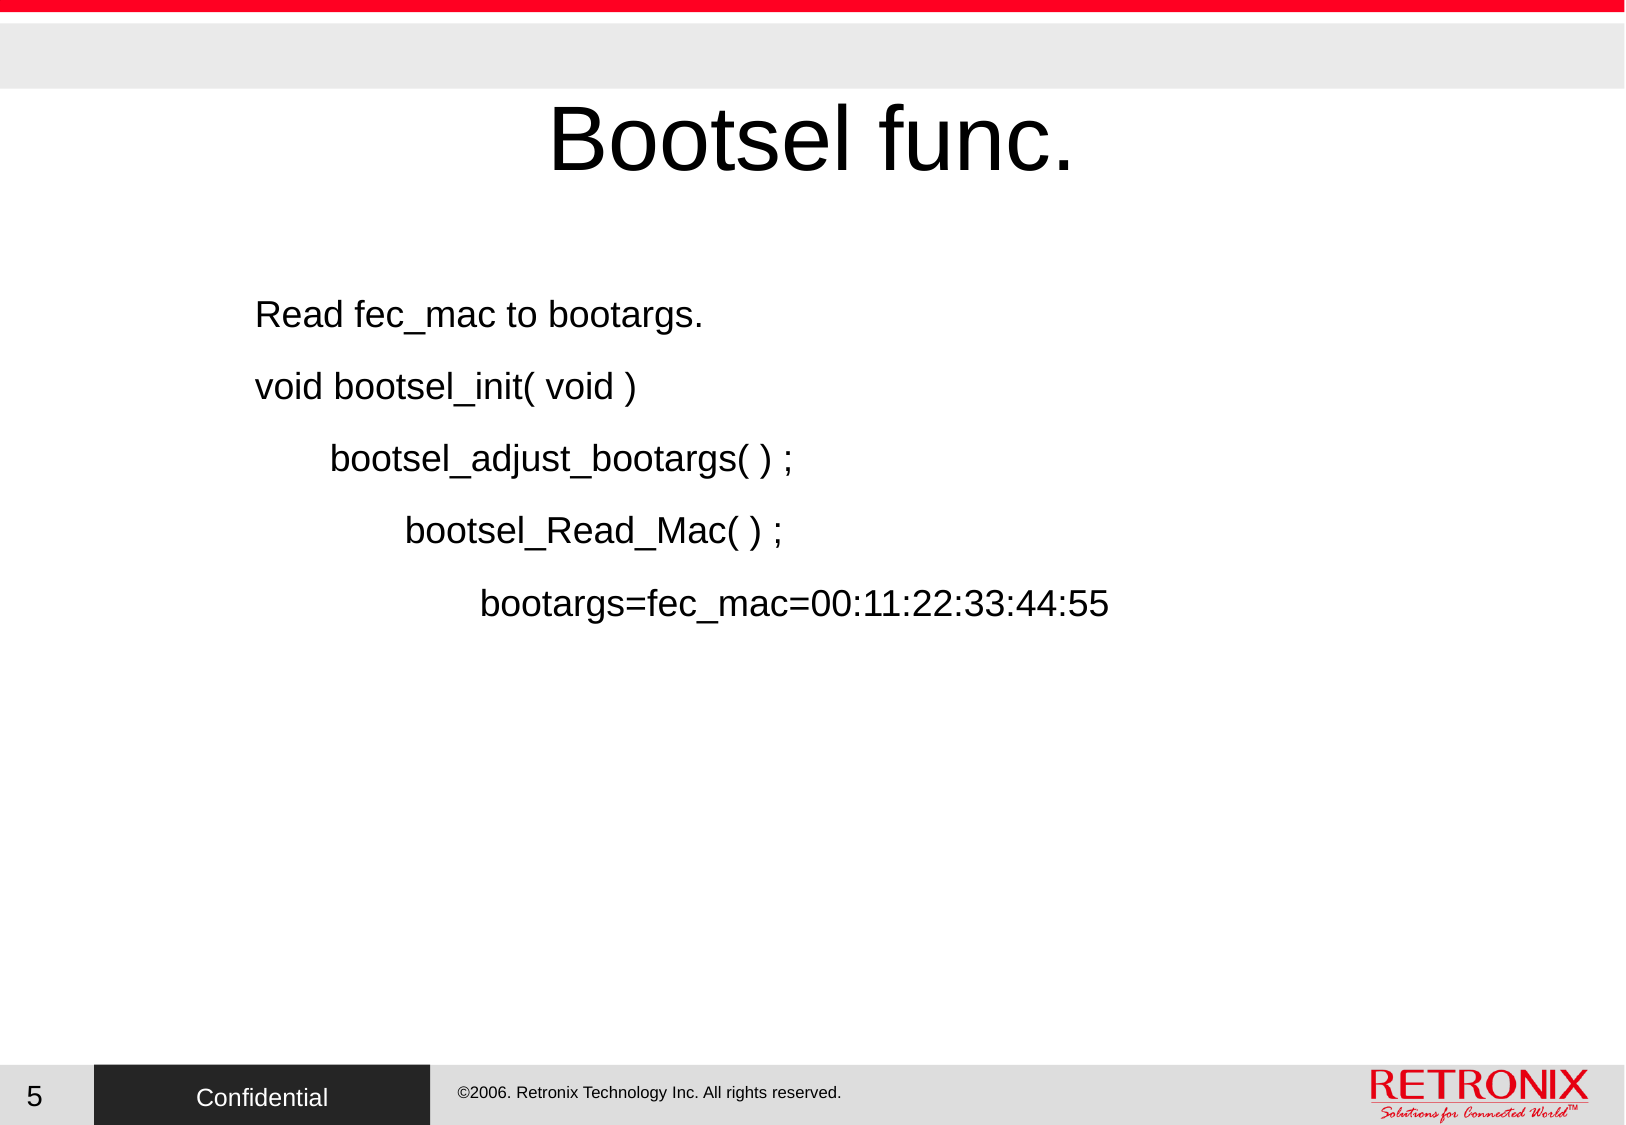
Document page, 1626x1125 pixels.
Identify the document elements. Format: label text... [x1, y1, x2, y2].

title Bootsel func. [81, 44, 1544, 233]
text_box <number> [11, 1070, 100, 1116]
picture [1367, 1067, 1592, 1125]
text_box Read fec_mac to bootargs. void bootsel_init( void ) bootsel_adjust_bootargs( ) ; bootsel_Read_Mac( ) ; bootargs=fec_mac=00:11:22:33:44:55 [240, 270, 1261, 704]
